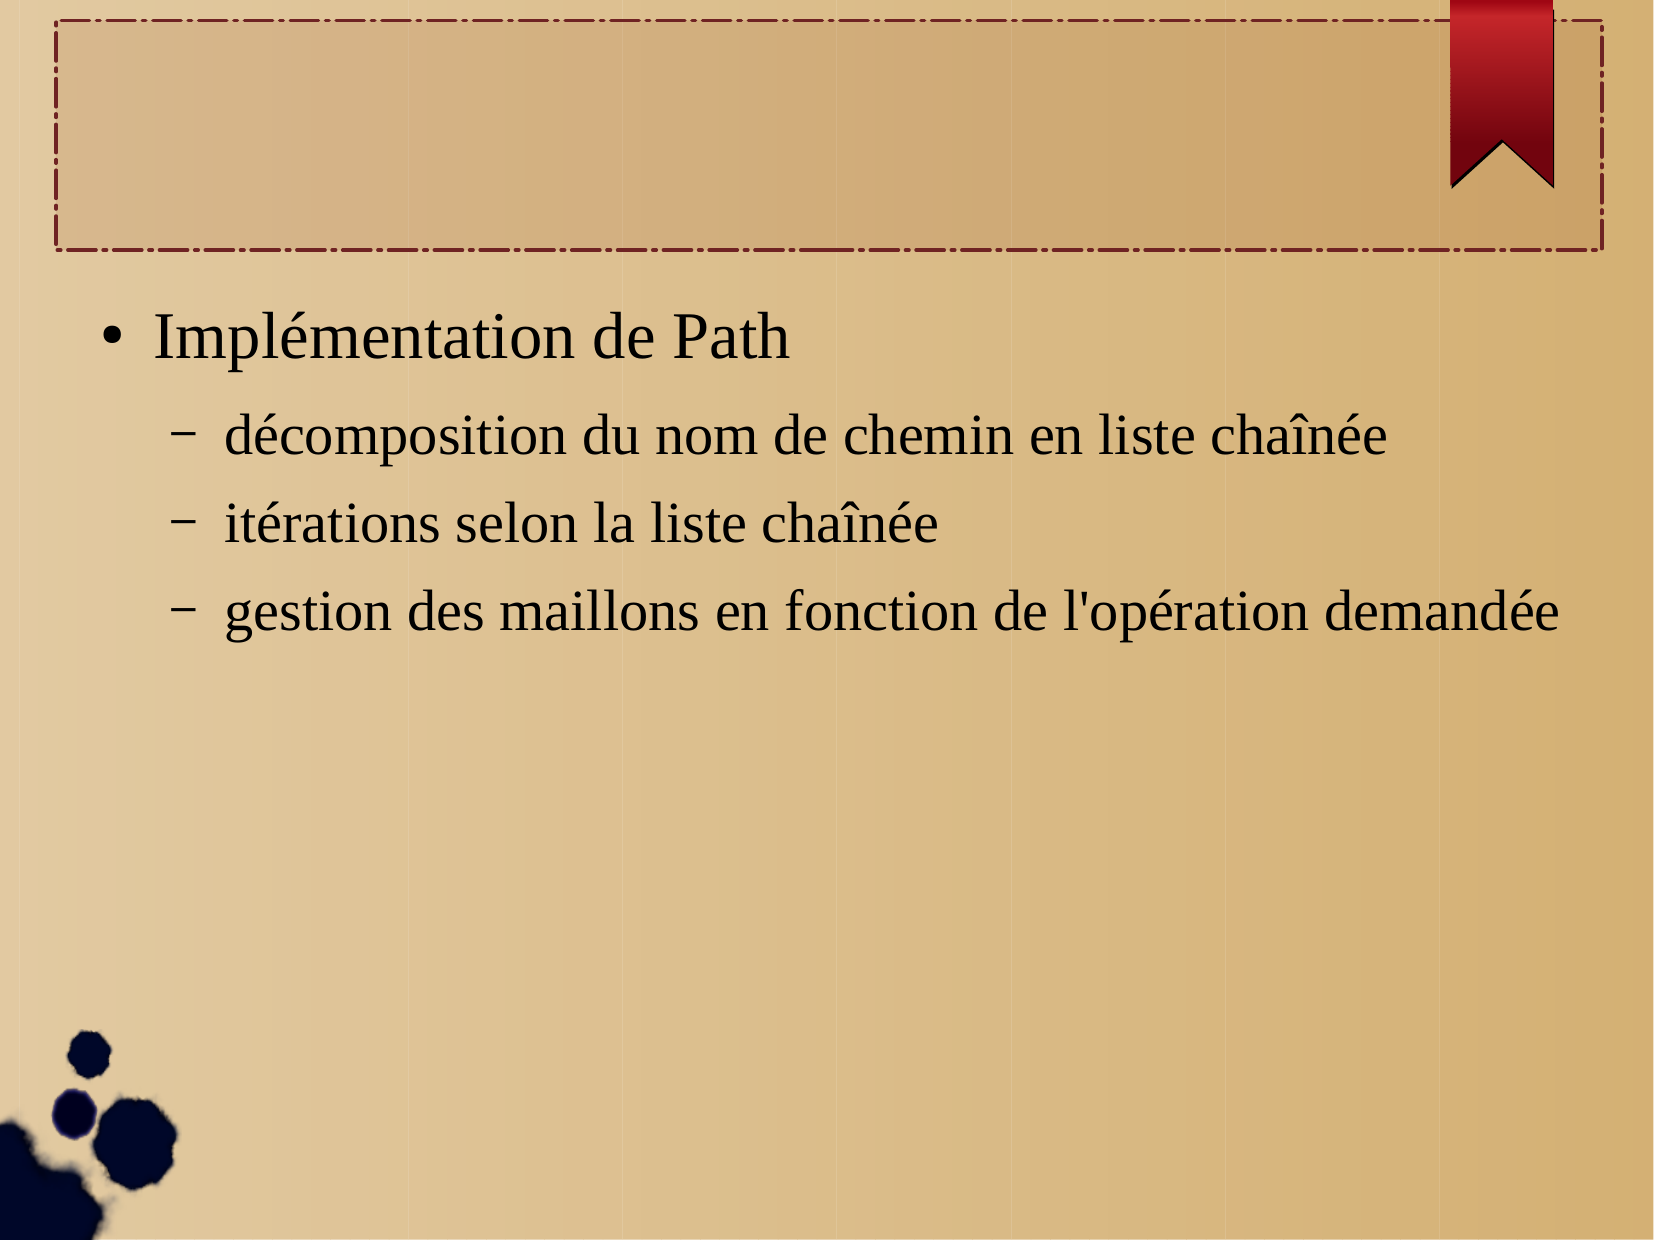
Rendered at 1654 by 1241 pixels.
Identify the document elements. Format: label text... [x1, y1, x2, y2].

list Implémentation de Path décomposition du nom de chemin en liste chaînée itérations selon la liste chaînée gestion des maillons en fonction de l'opération demandée [82, 299, 1571, 1019]
